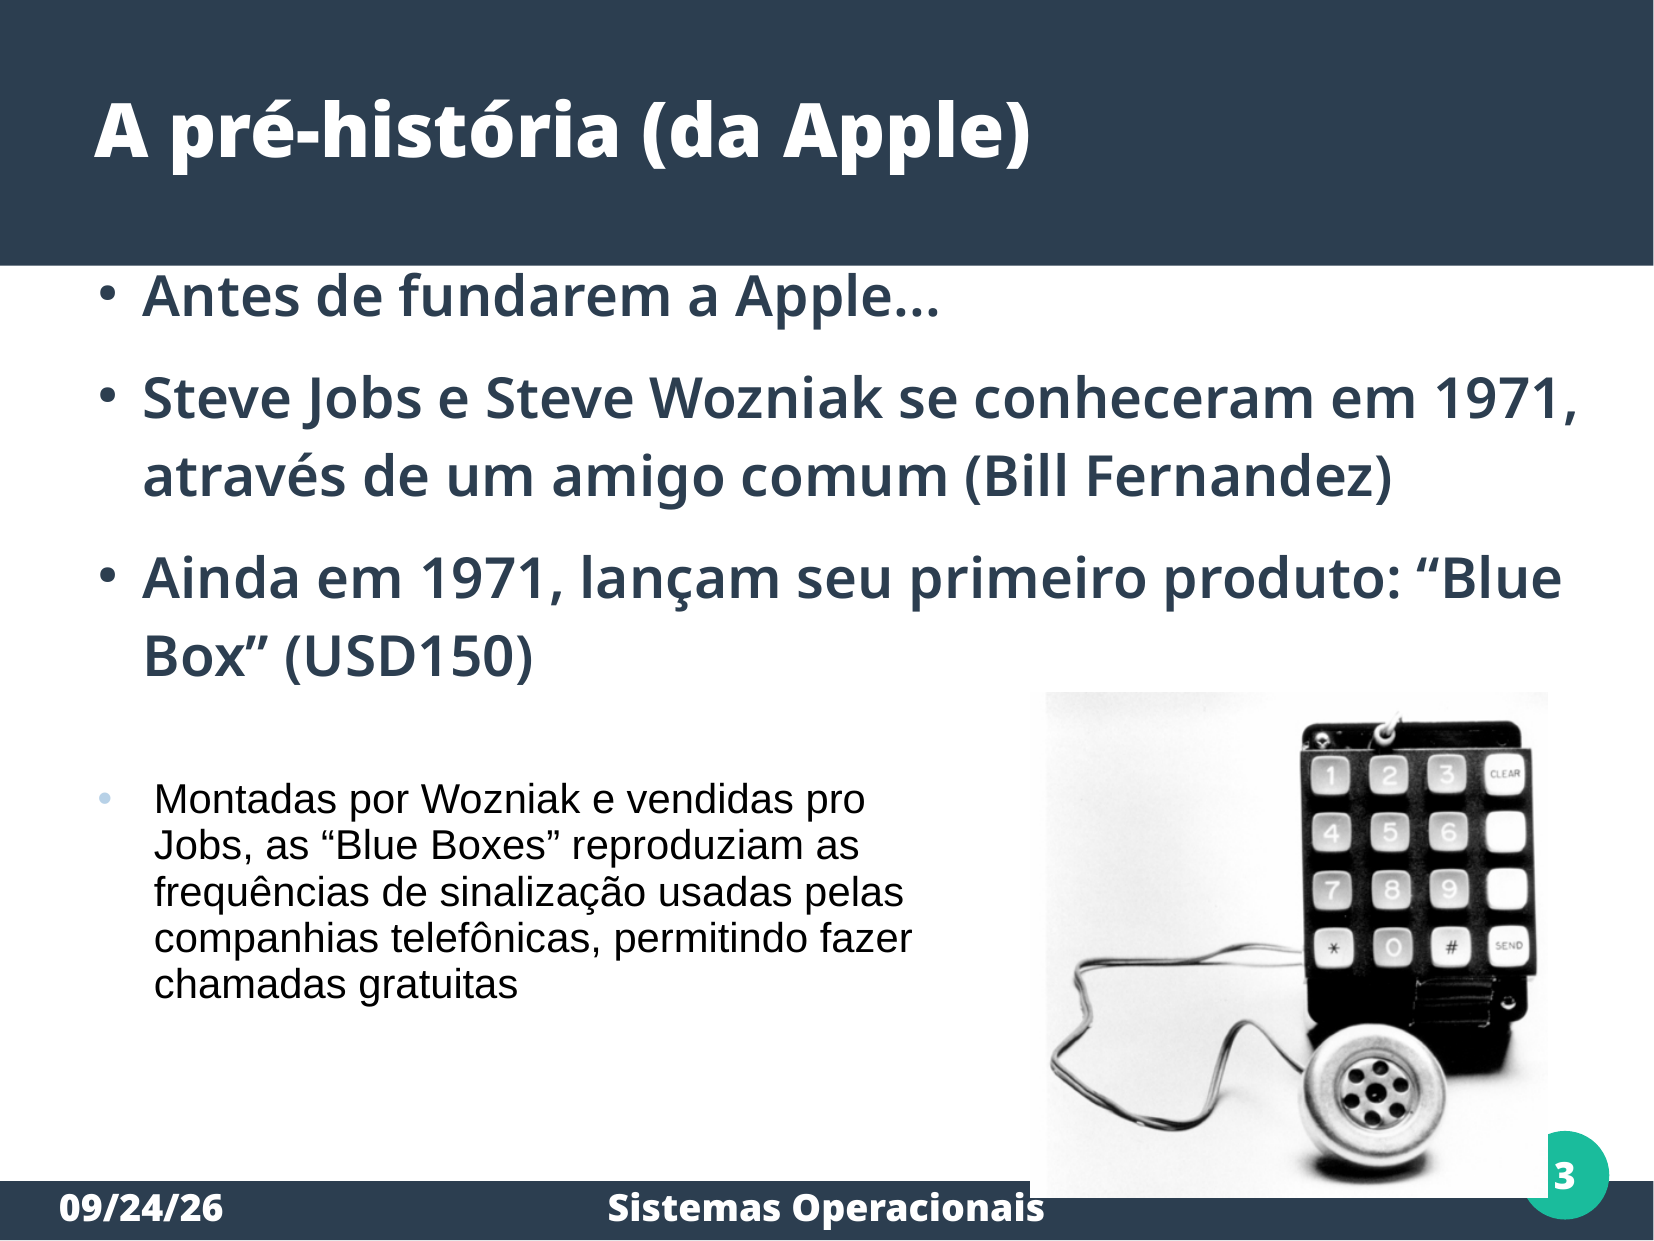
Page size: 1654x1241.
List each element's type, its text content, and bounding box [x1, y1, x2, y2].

title A pré-história (da Apple) [59, 49, 1595, 207]
list Antes de fundarem a Apple... Steve Jobs e Steve Wozniak se conheceram em 1971, através de um amigo comum (Bill Fernandez) Ainda em 1971, lançam seu primeiro produto: “Blue Box” (USD150) [82, 255, 1590, 697]
picture [1030, 692, 1548, 1198]
text_box Montadas por Wozniak e vendidas pro Jobs, as “Blue Boxes” reproduziam as frequências de sinalização usadas pelas companhias telefônicas, permitindo fazer chamadas gratuitas [82, 767, 979, 1115]
